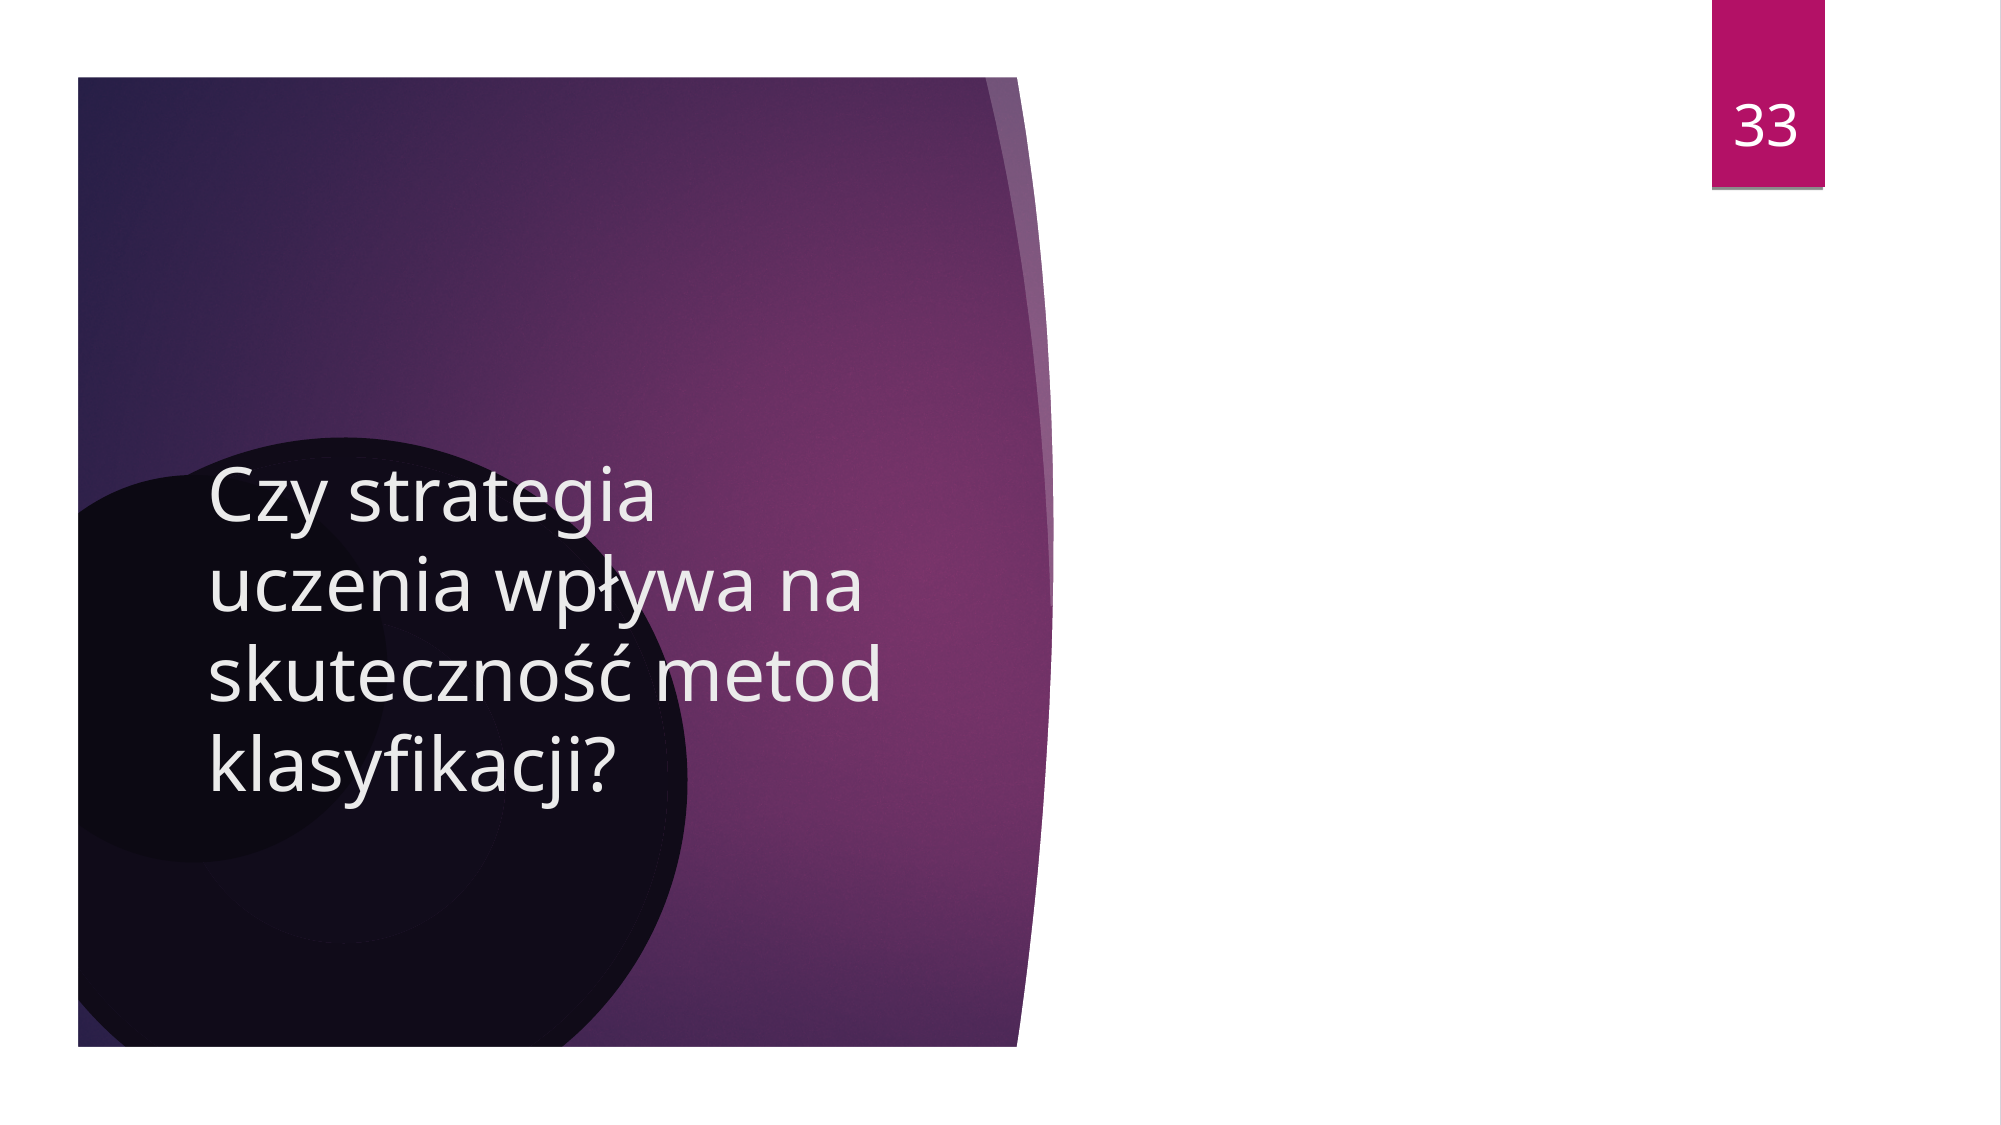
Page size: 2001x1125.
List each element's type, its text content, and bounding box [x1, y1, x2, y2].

title Czy strategia uczenia wpływa na skuteczność metod klasyfikacji? [242, 292, 957, 833]
text_box [1698, 48, 1836, 175]
